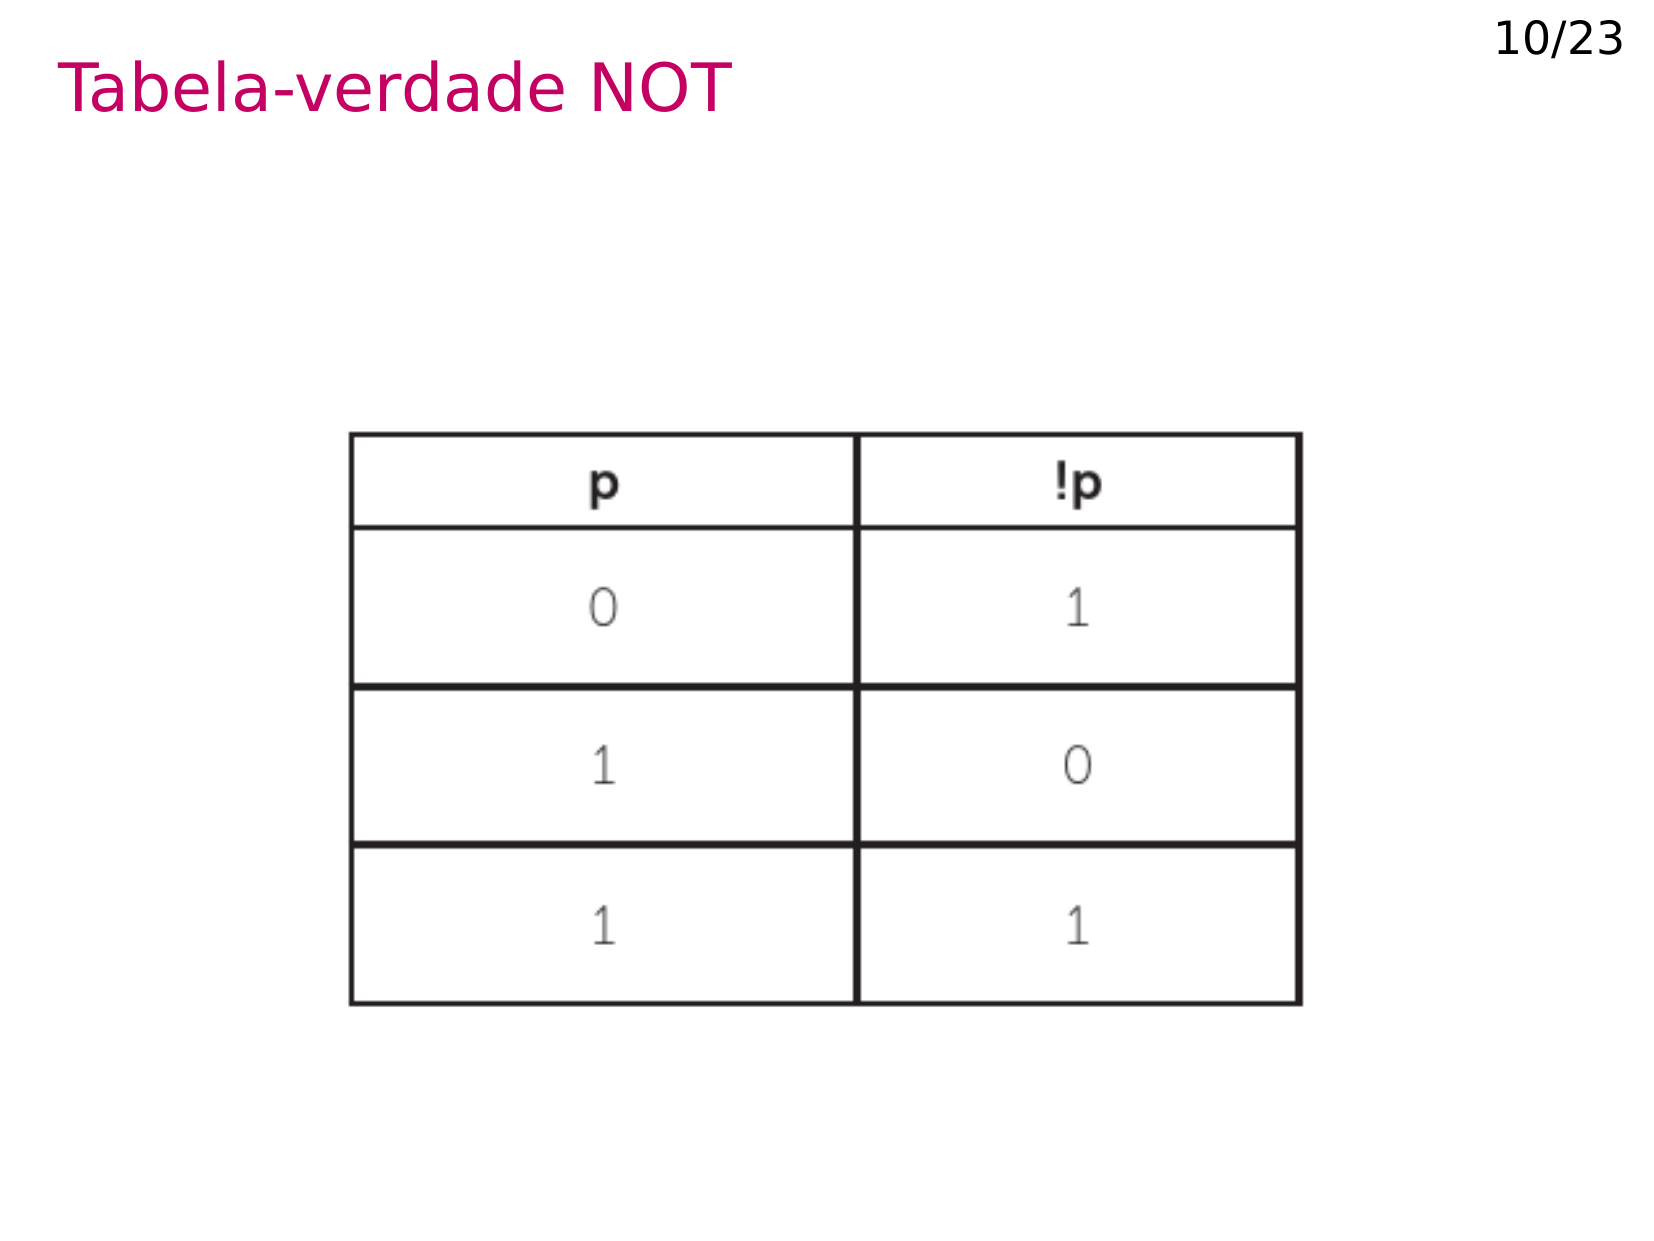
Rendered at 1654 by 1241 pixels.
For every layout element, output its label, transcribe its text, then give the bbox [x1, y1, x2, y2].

title Tabela-verdade NOT [59, 29, 1625, 148]
picture [342, 425, 1314, 1020]
